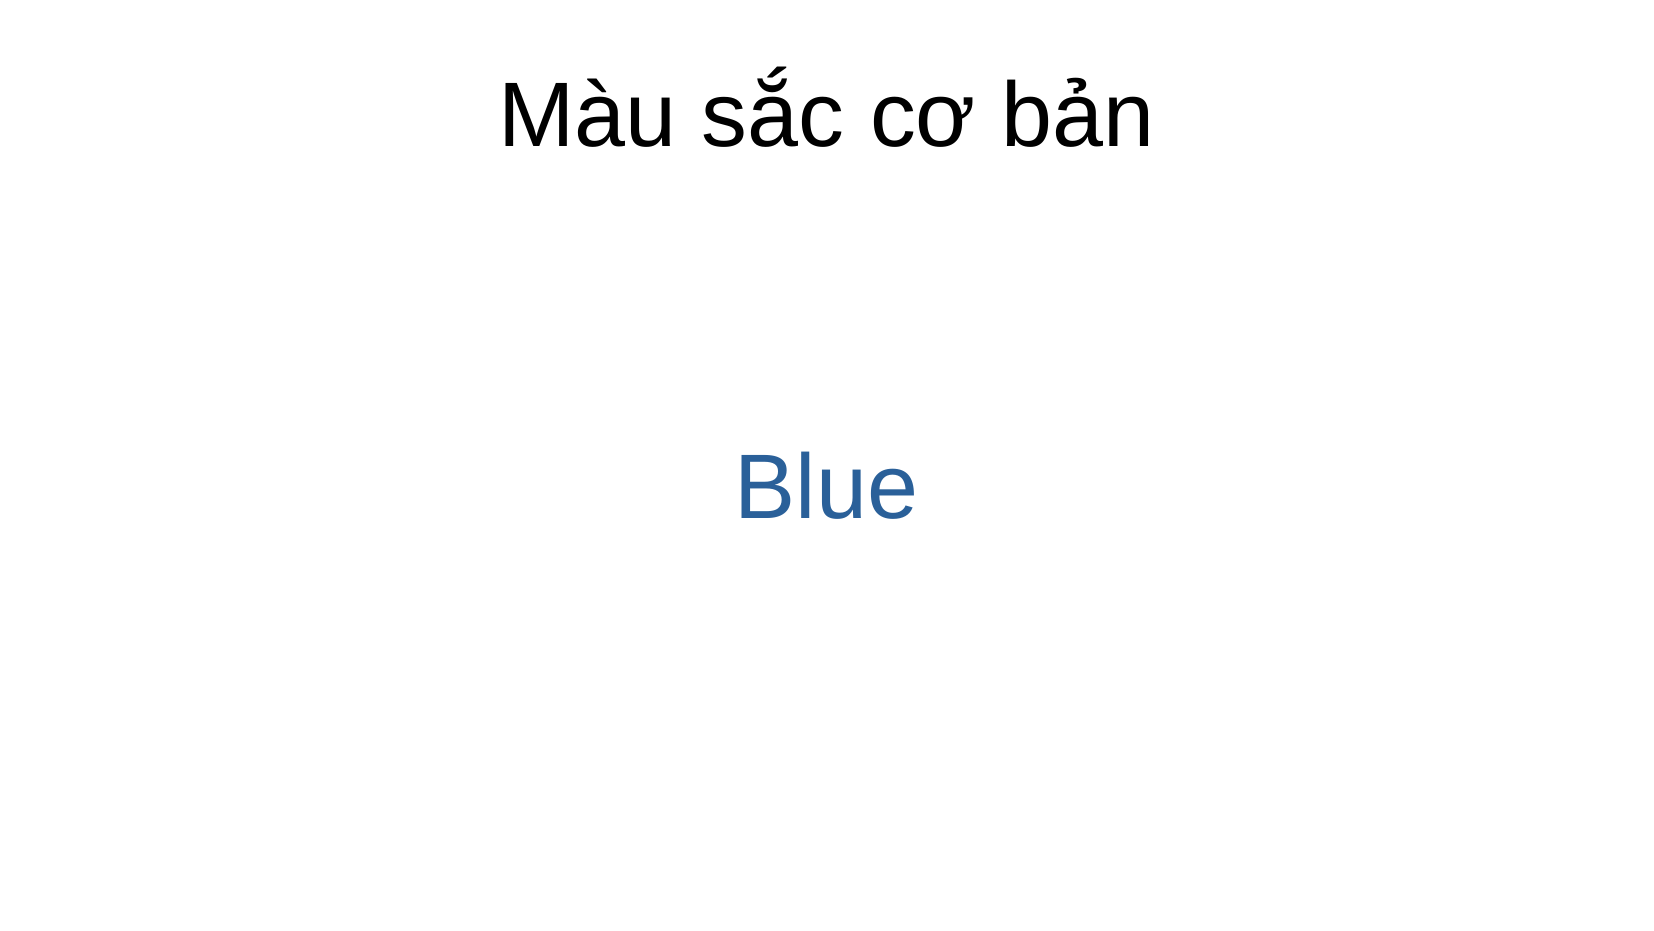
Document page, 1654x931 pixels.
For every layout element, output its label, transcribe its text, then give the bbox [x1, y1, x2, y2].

title Màu sắc cơ bản [82, 37, 1571, 193]
subtitle Blue [82, 217, 1571, 758]
